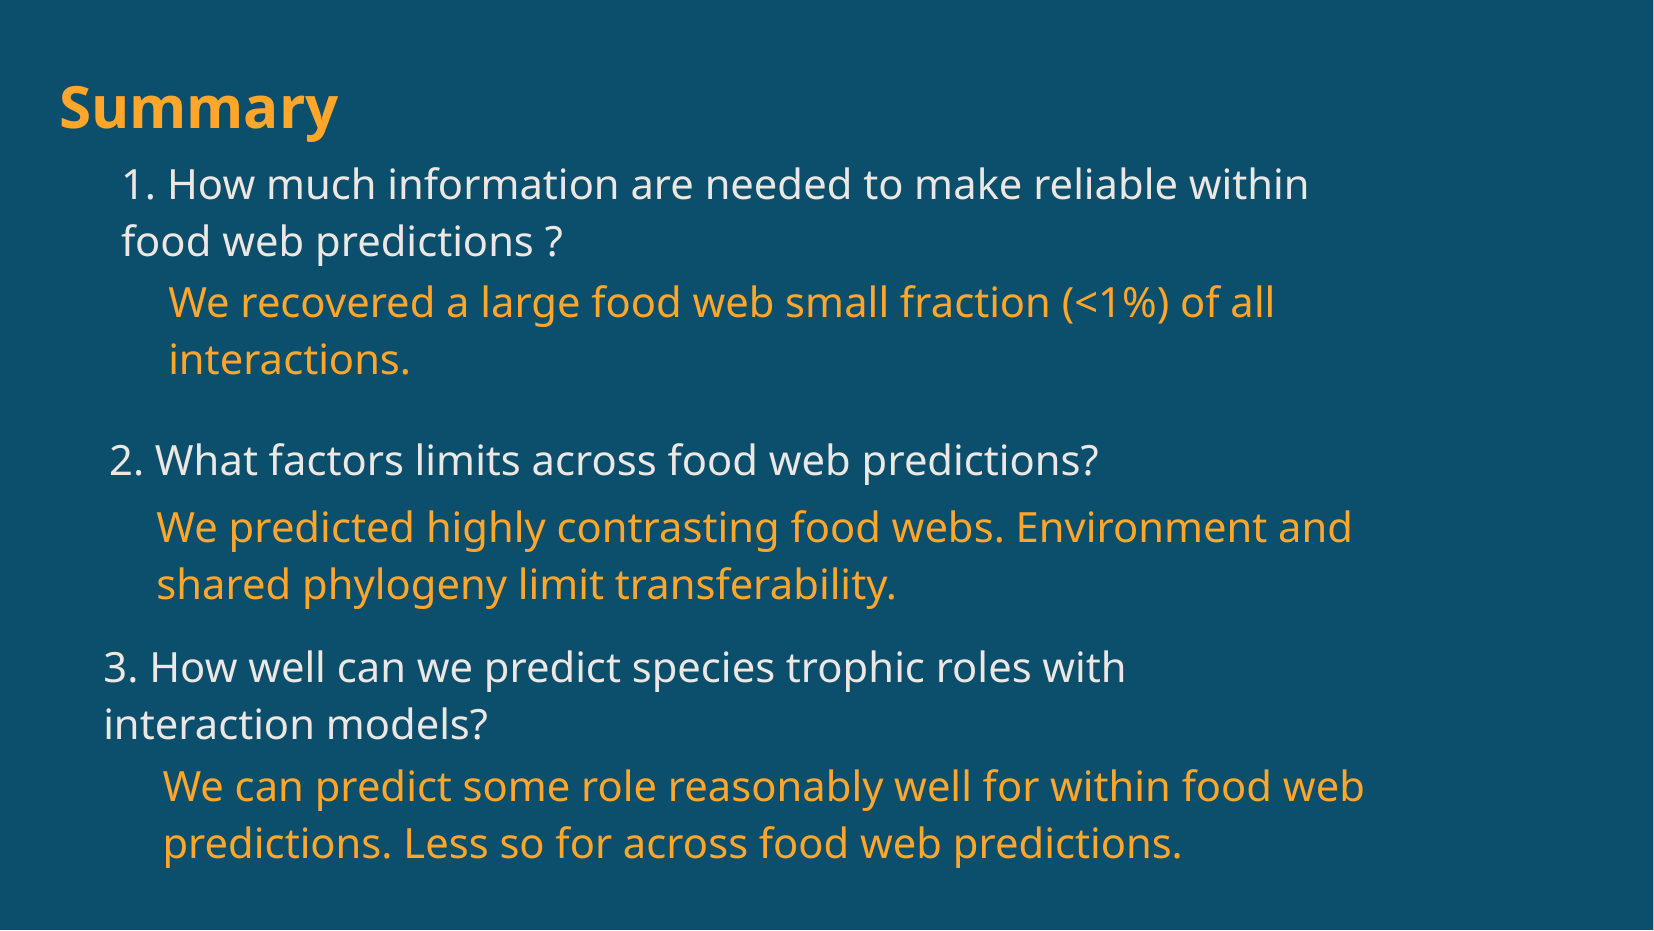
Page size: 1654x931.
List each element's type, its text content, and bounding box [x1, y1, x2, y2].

text_box Summary [59, 59, 340, 151]
text_box 2. What factors limits across food web predictions? [94, 423, 1359, 497]
text_box 3. How well can we predict species trophic roles with interaction models? [88, 630, 1353, 756]
text_box We can predict some role reasonably well for within food web predictions. Less so for across food web predictions. [147, 749, 1412, 875]
text_box We predicted highly contrasting food webs. Environment and shared phylogeny limit transferability. [141, 490, 1406, 616]
text_box 1. How much information are needed to make reliable within food web predictions ? [106, 147, 1371, 273]
text_box We recovered a large food web small fraction (<1%) of all interactions. [153, 265, 1418, 391]
